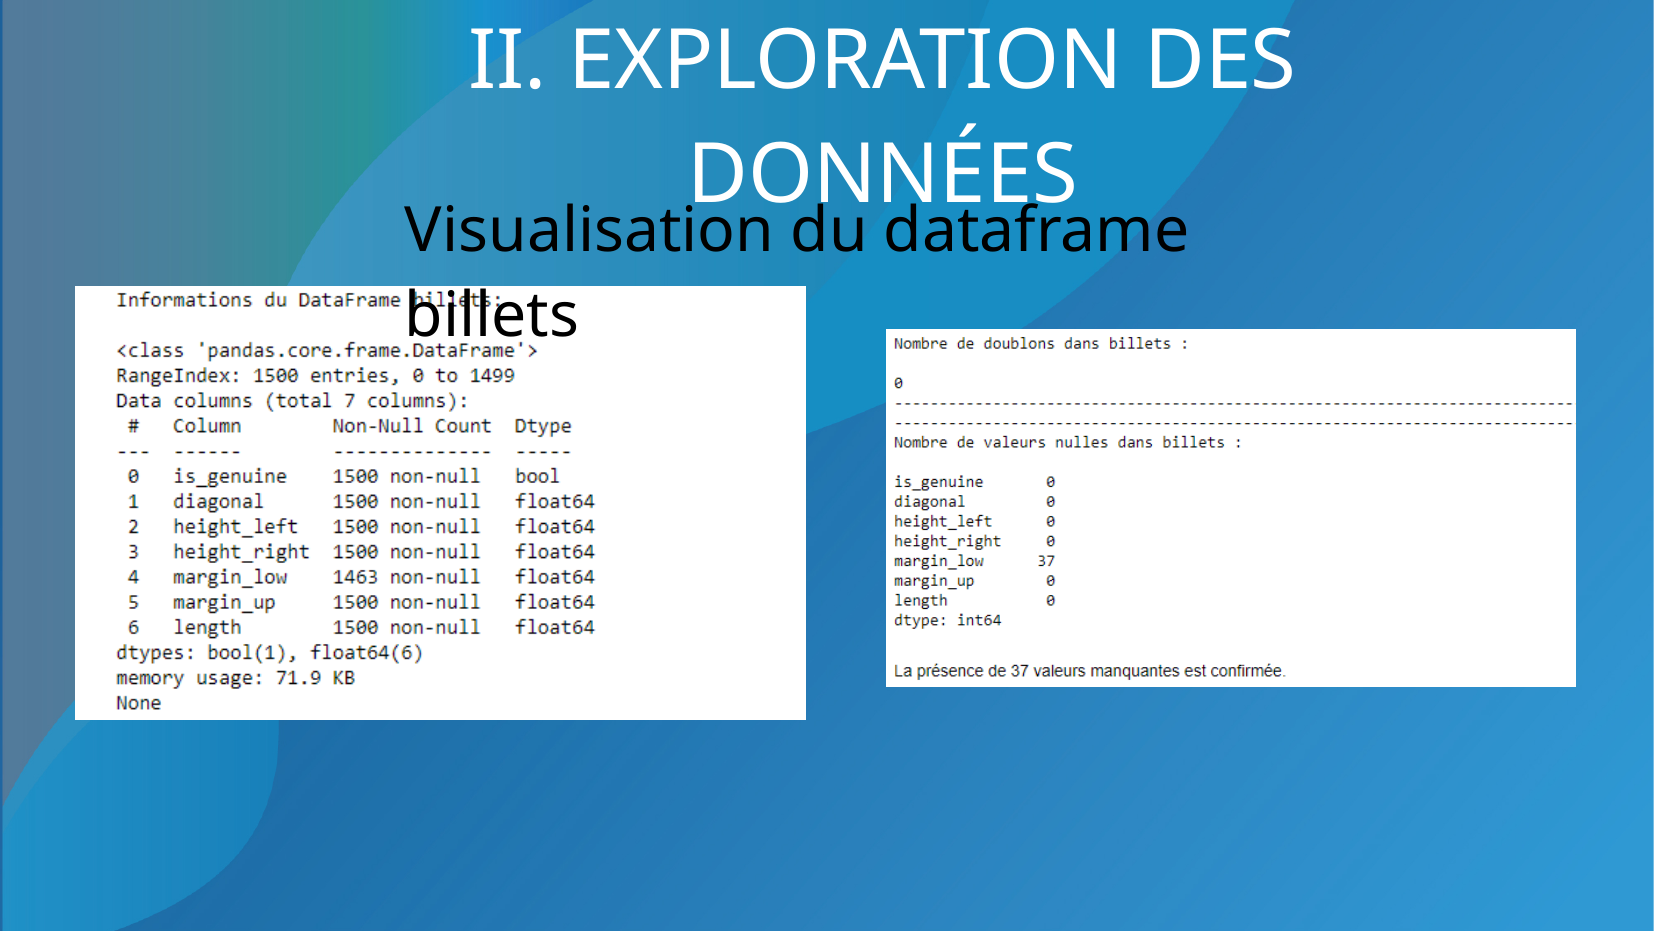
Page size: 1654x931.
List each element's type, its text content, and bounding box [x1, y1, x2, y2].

title II. EXPLORATION DES DONNÉES [420, 30, 1346, 177]
picture [0, 0, 1654, 931]
text_box Visualisation du dataframe billets [390, 177, 1366, 256]
